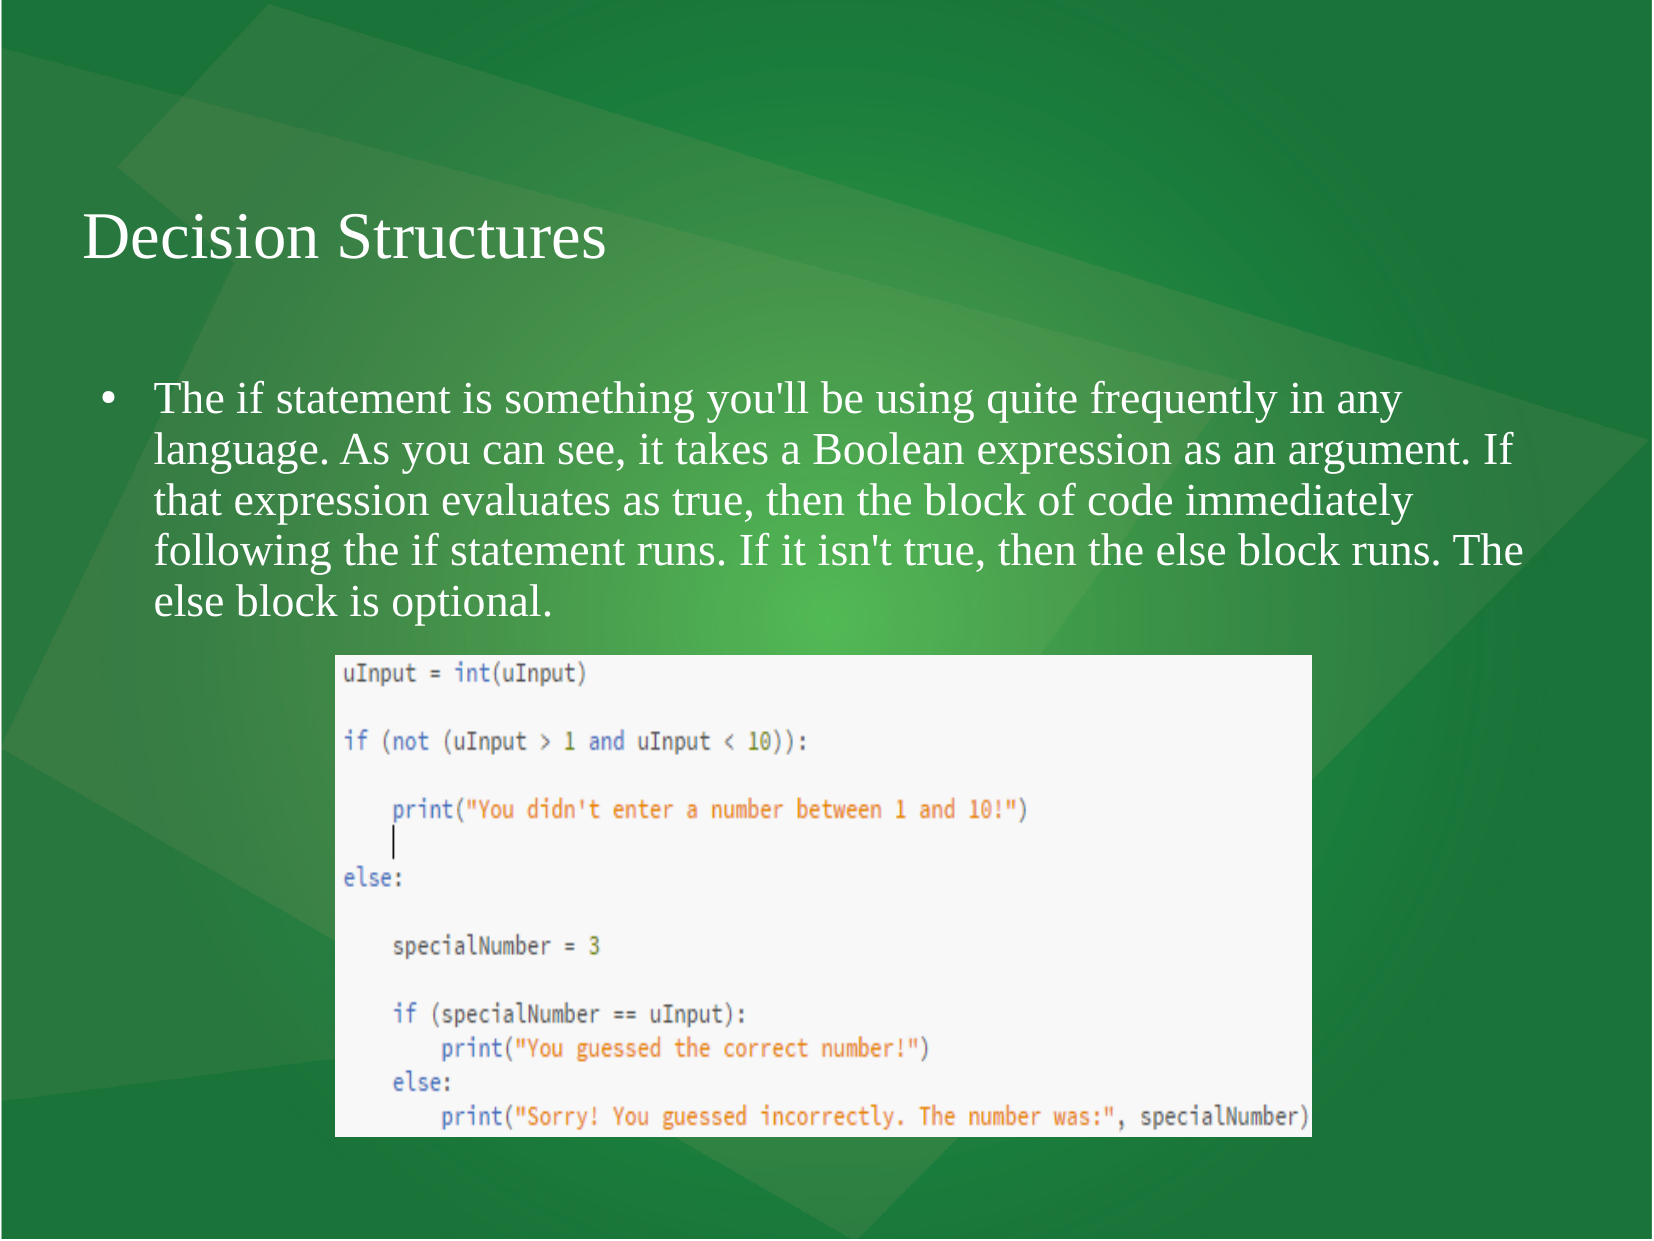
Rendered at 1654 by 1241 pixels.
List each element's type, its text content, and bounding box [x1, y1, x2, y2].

list The if statement is something you'll be using quite frequently in any language. As you can see, it takes a Boolean expression as an argument. If that expression evaluates as true, then the block of code immediately following the if statement runs. If it isn't true, then the else block runs. The else block is optional. [82, 372, 1571, 1051]
picture [0, 0, 1652, 1241]
title Decision Structures [82, 132, 1571, 340]
